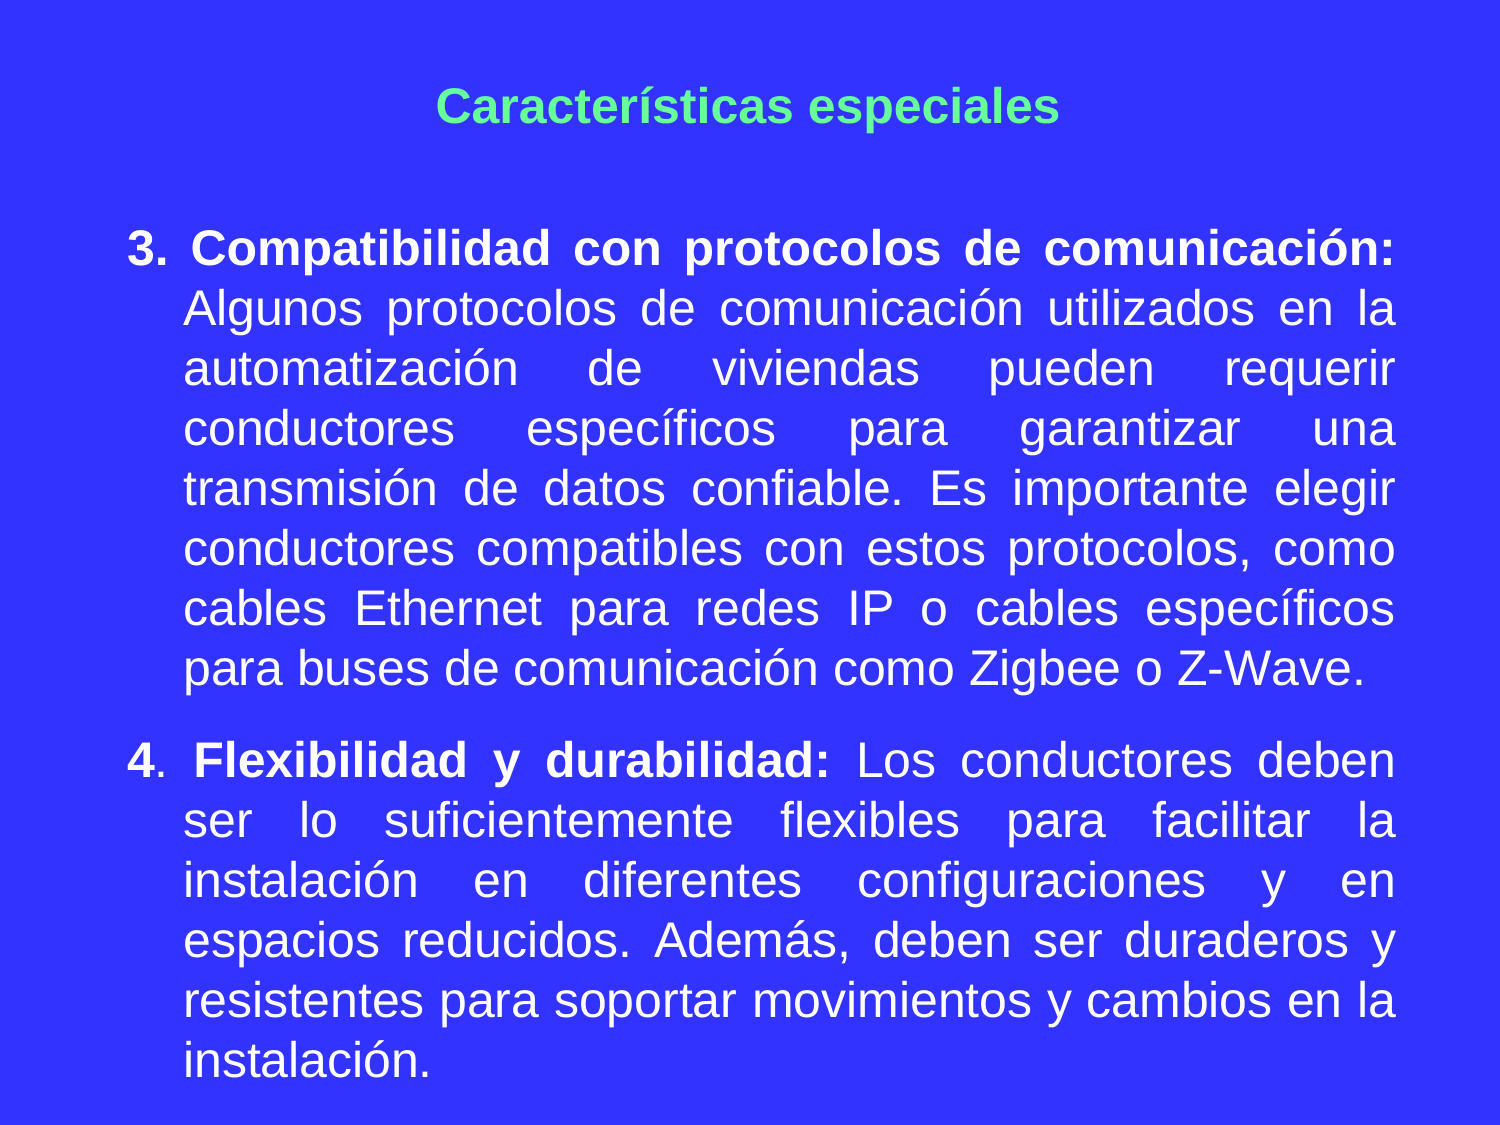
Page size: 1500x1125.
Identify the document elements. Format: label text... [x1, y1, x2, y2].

text_box 3. Compatibilidad con protocolos de comunicación: Algunos protocolos de comunicación utilizados en la automatización de viviendas pueden requerir conductores específicos para garantizar una transmisión de datos confiable. Es importante elegir conductores compatibles con estos protocolos, como cables Ethernet para redes IP o cables específicos para buses de comunicación como Zigbee o Z-Wave. 4. Flexibilidad y durabilidad: Los conductores deben ser lo suficientemente flexibles para facilitar la instalación en diferentes configuraciones y en espacios reducidos. Además, deben ser duraderos y resistentes para soportar movimientos y cambios en la instalación. [112, 208, 1412, 1095]
text_box Características especiales [348, 66, 1140, 142]
